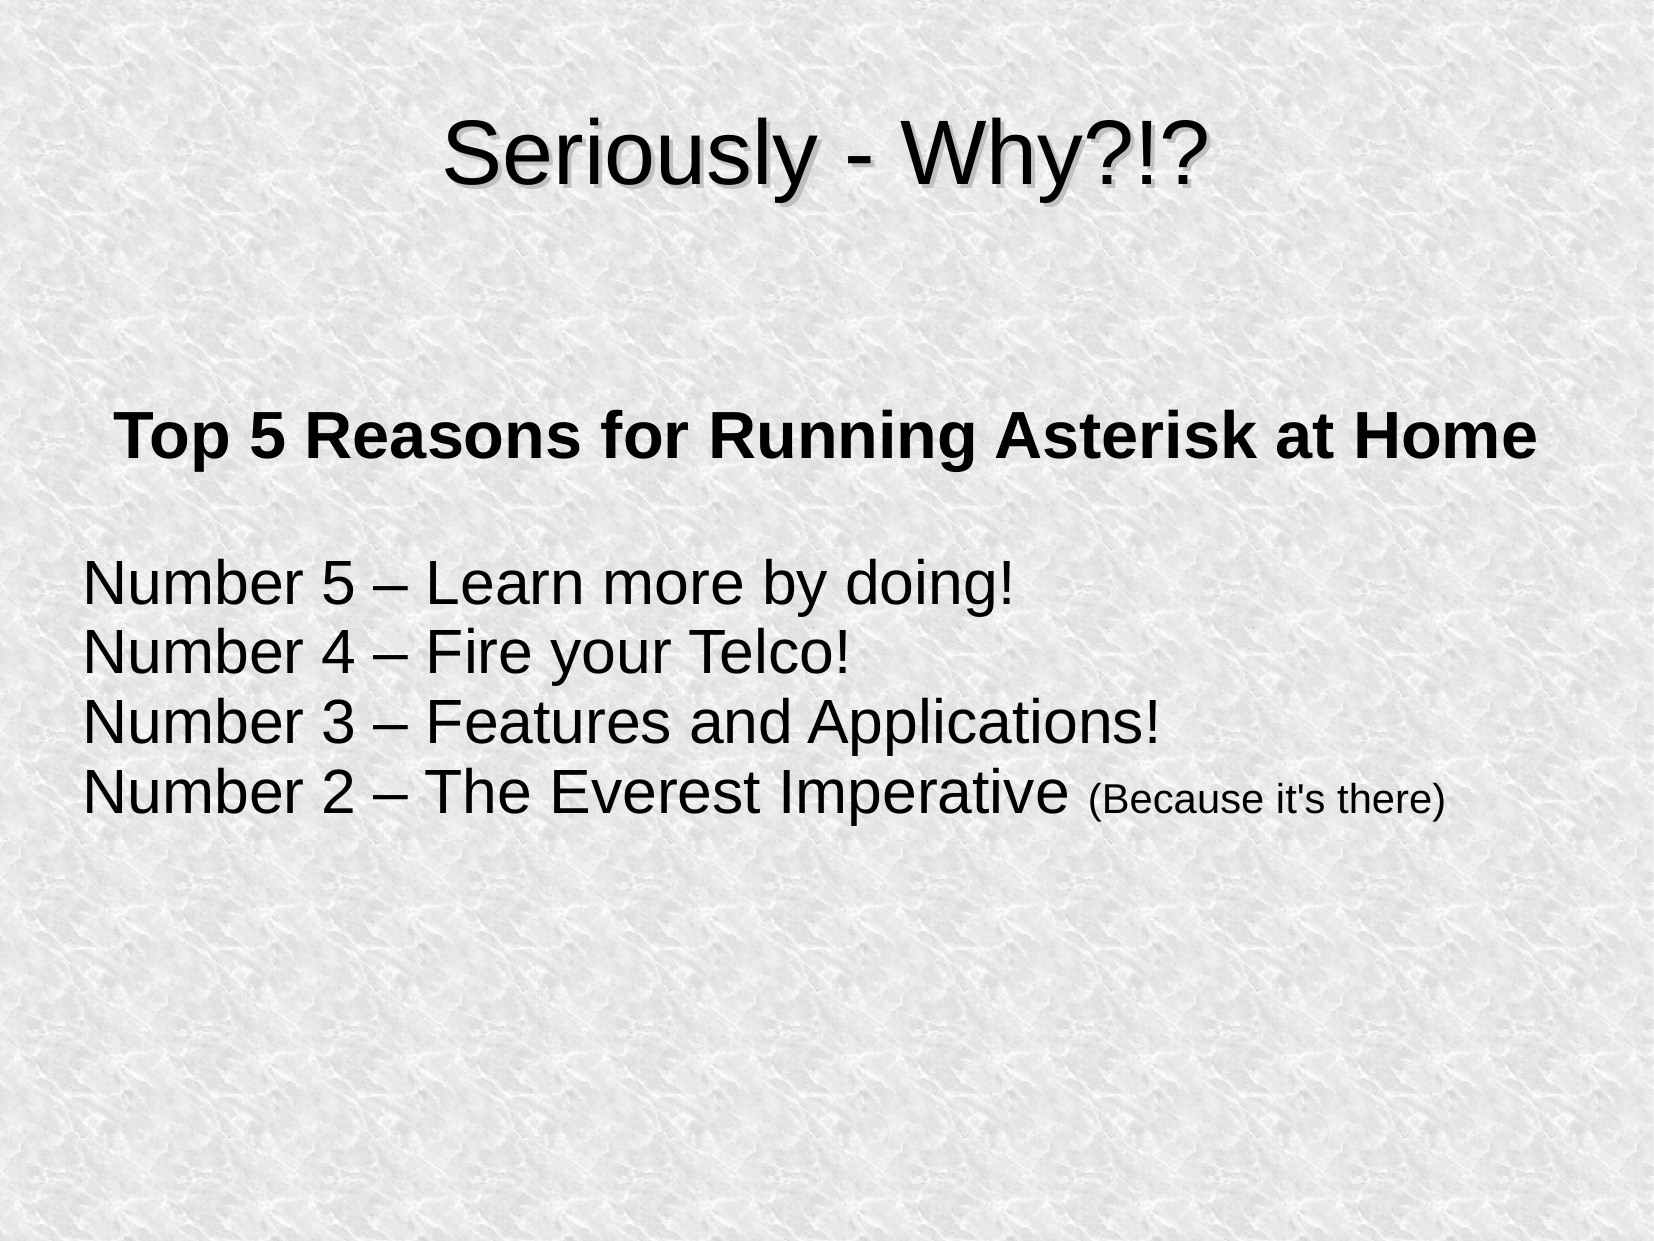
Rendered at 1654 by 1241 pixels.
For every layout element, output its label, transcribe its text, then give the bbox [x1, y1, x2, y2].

subtitle Top 5 Reasons for Running Asterisk at Home Number 5 – Learn more by doing! Number 4 – Fire your Telco! Number 3 – Features and Applications! Number 2 – The Everest Imperative (Because it's there) [82, 290, 1571, 1010]
title Seriously - Why?!? [82, 49, 1571, 257]
picture [0, 0, 1654, 1241]
